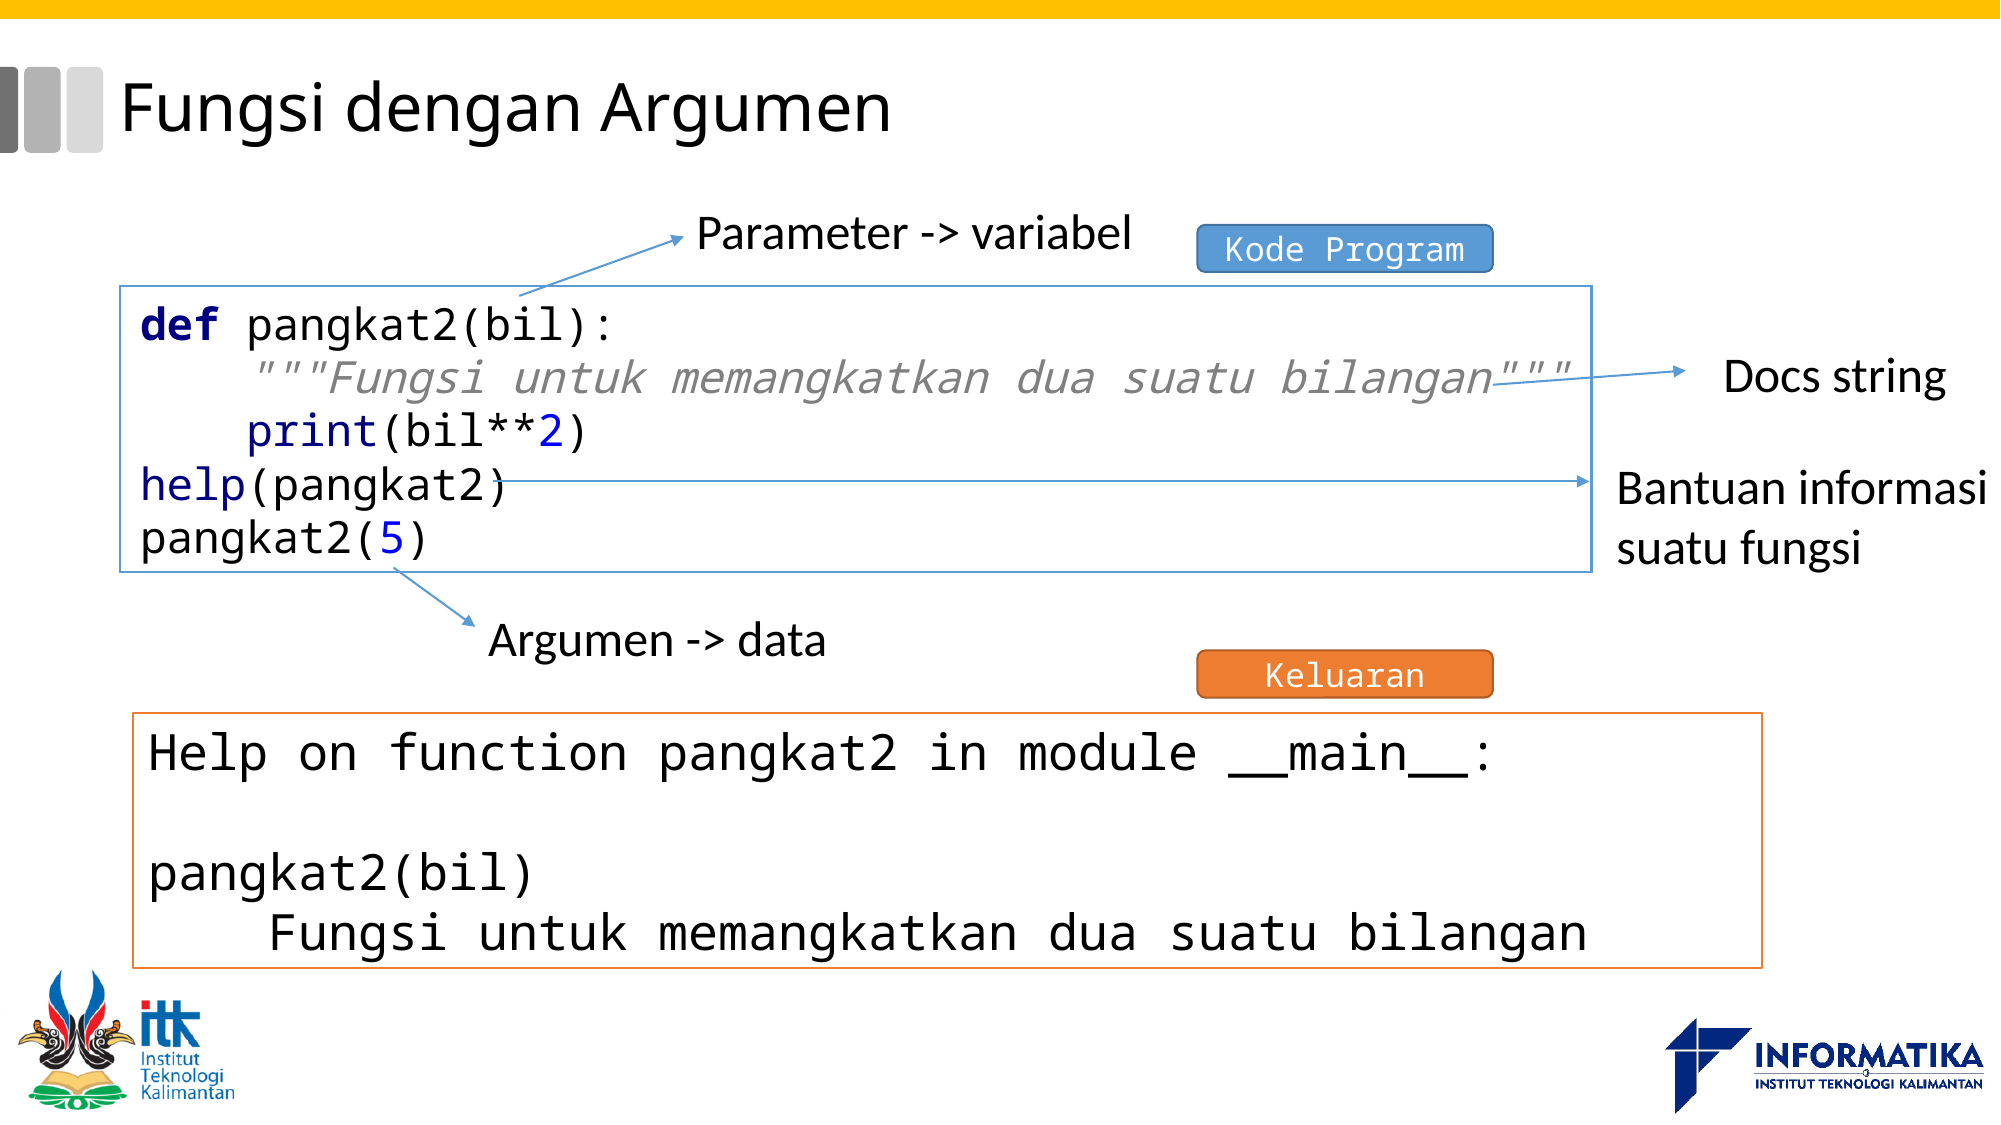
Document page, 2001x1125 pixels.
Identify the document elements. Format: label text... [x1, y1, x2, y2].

picture [1664, 1017, 1984, 1114]
text_box Bantuan informasi suatu fungsi [1601, 447, 2000, 583]
text_box Help on function pangkat2 in module __main__: pangkat2(bil) Fungsi untuk memangkatkan dua suatu bilangan [133, 712, 1763, 968]
text_box Kode Program [1197, 224, 1493, 272]
text_box def pangkat2(bil): """Fungsi untuk memangkatkan dua suatu bilangan""" print(bil**2) help(pangkat2) pangkat2(5) [120, 286, 1592, 573]
text_box Keluaran [1197, 650, 1493, 698]
text_box Docs string [1708, 334, 1966, 410]
title Fungsi dengan Argumen [99, 54, 1825, 272]
picture [0, 935, 253, 1125]
text_box [0, 0, 2000, 19]
text_box Argumen -> data [473, 599, 865, 675]
text_box Parameter -> variabel [681, 192, 1159, 267]
